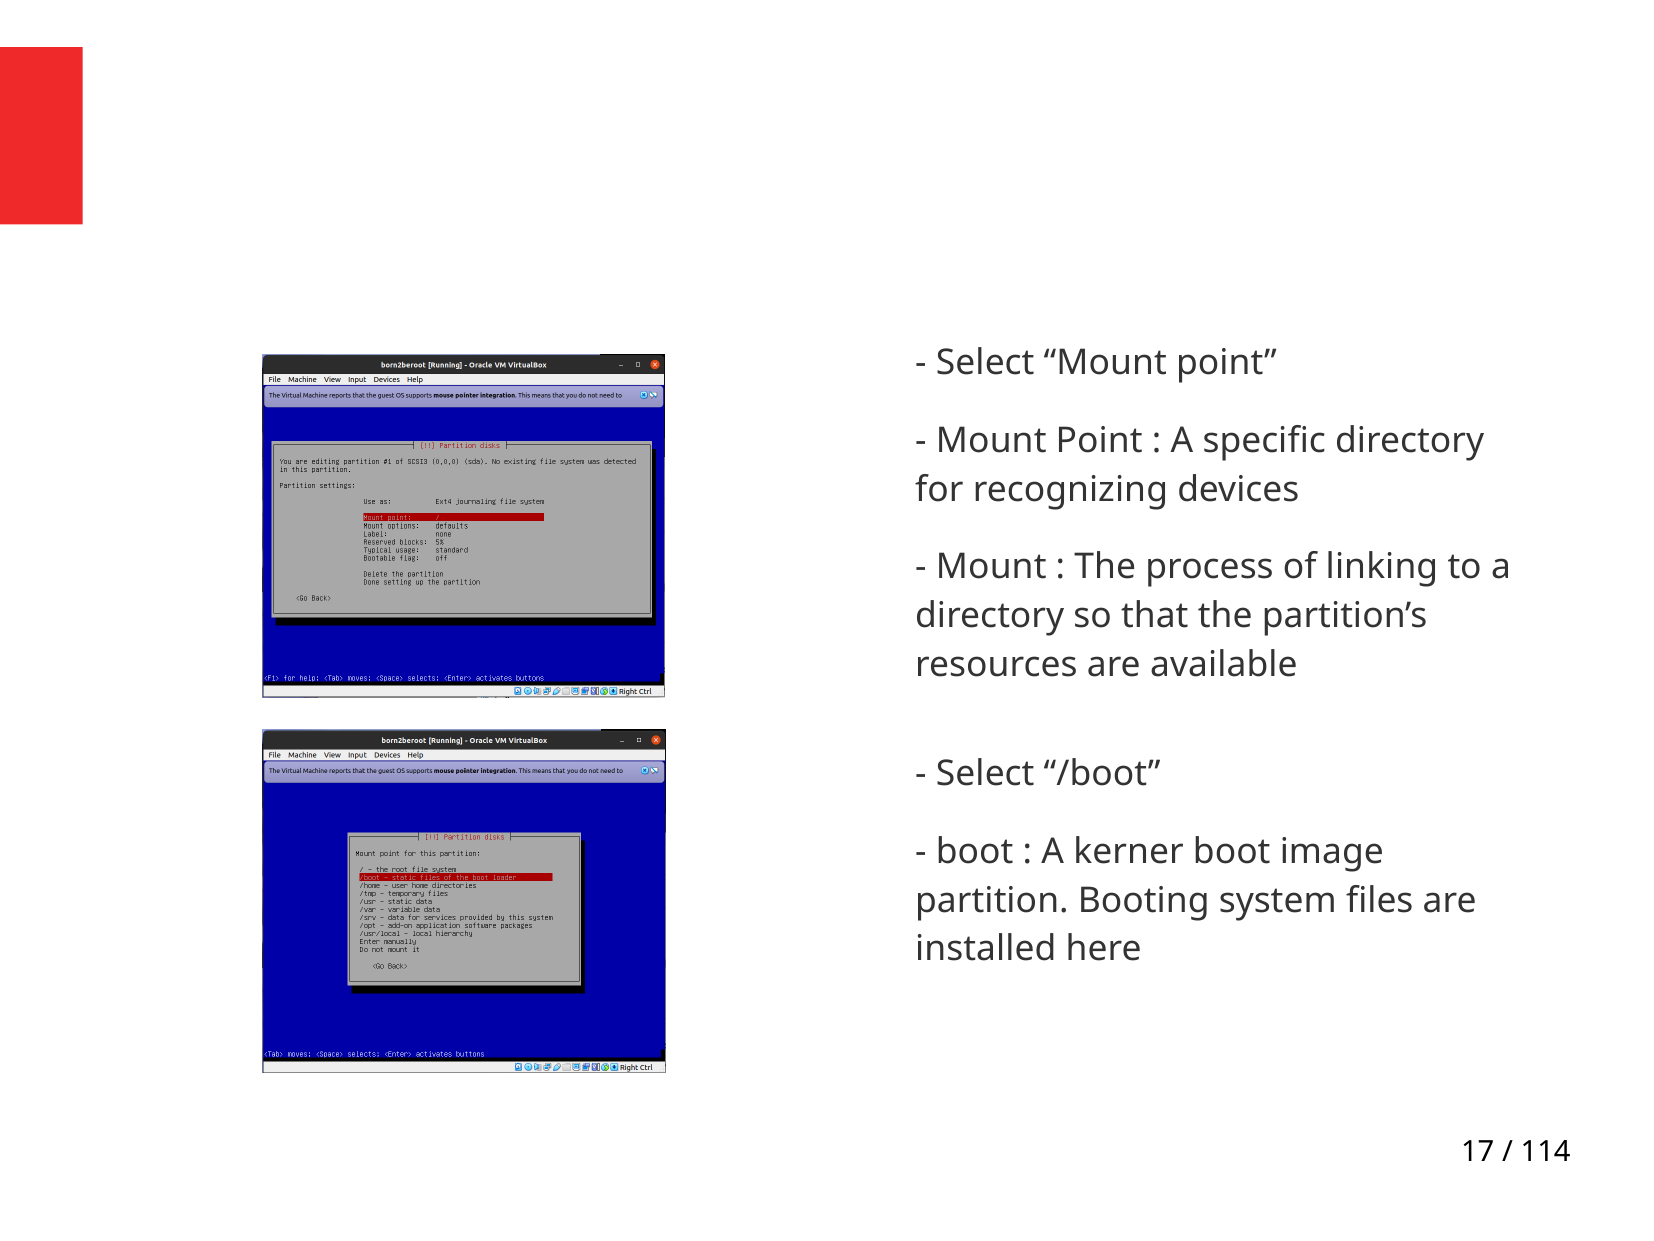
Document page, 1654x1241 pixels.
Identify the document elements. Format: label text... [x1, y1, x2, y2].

picture [262, 354, 665, 698]
list - Select “/boot” - boot : A kerner boot image partition. Booting system files are installed here [844, 747, 1536, 1091]
picture [262, 729, 666, 1074]
list - Select “Mount point” - Mount Point : A specific directory for recognizing devices - Mount : The process of linking to a directory so that the partition’s resources are available [844, 336, 1536, 680]
